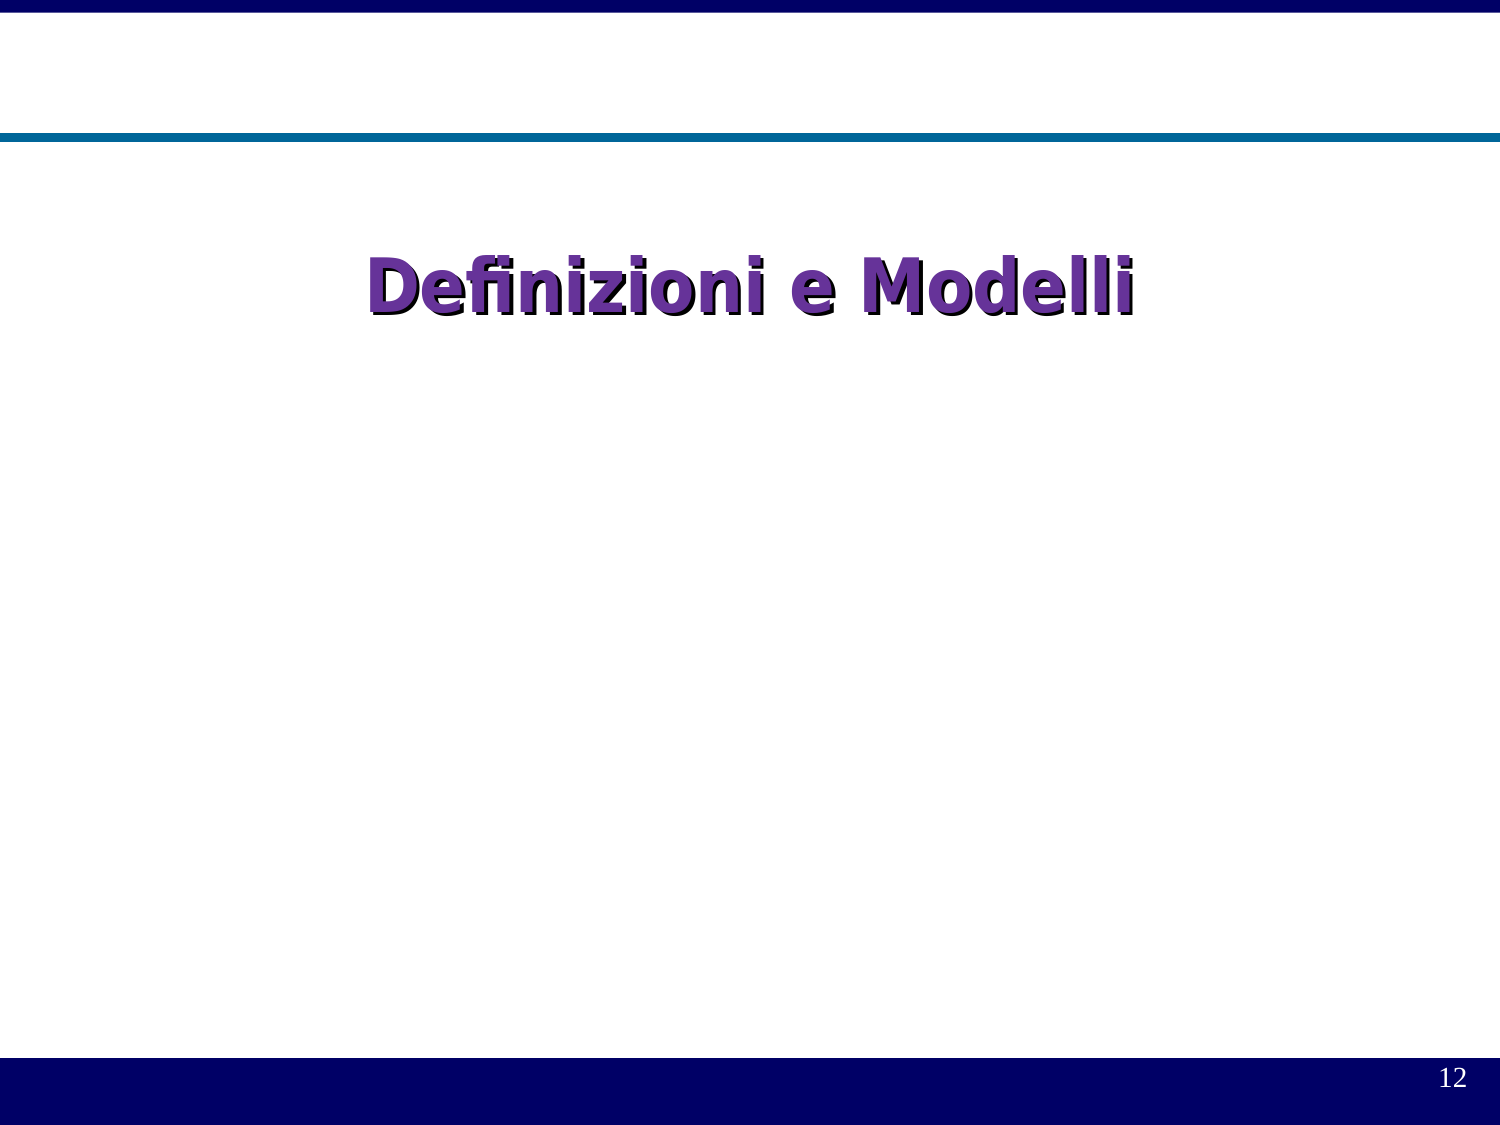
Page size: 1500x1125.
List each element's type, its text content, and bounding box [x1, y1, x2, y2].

subtitle Definizioni e Modelli [30, 0, 1471, 580]
